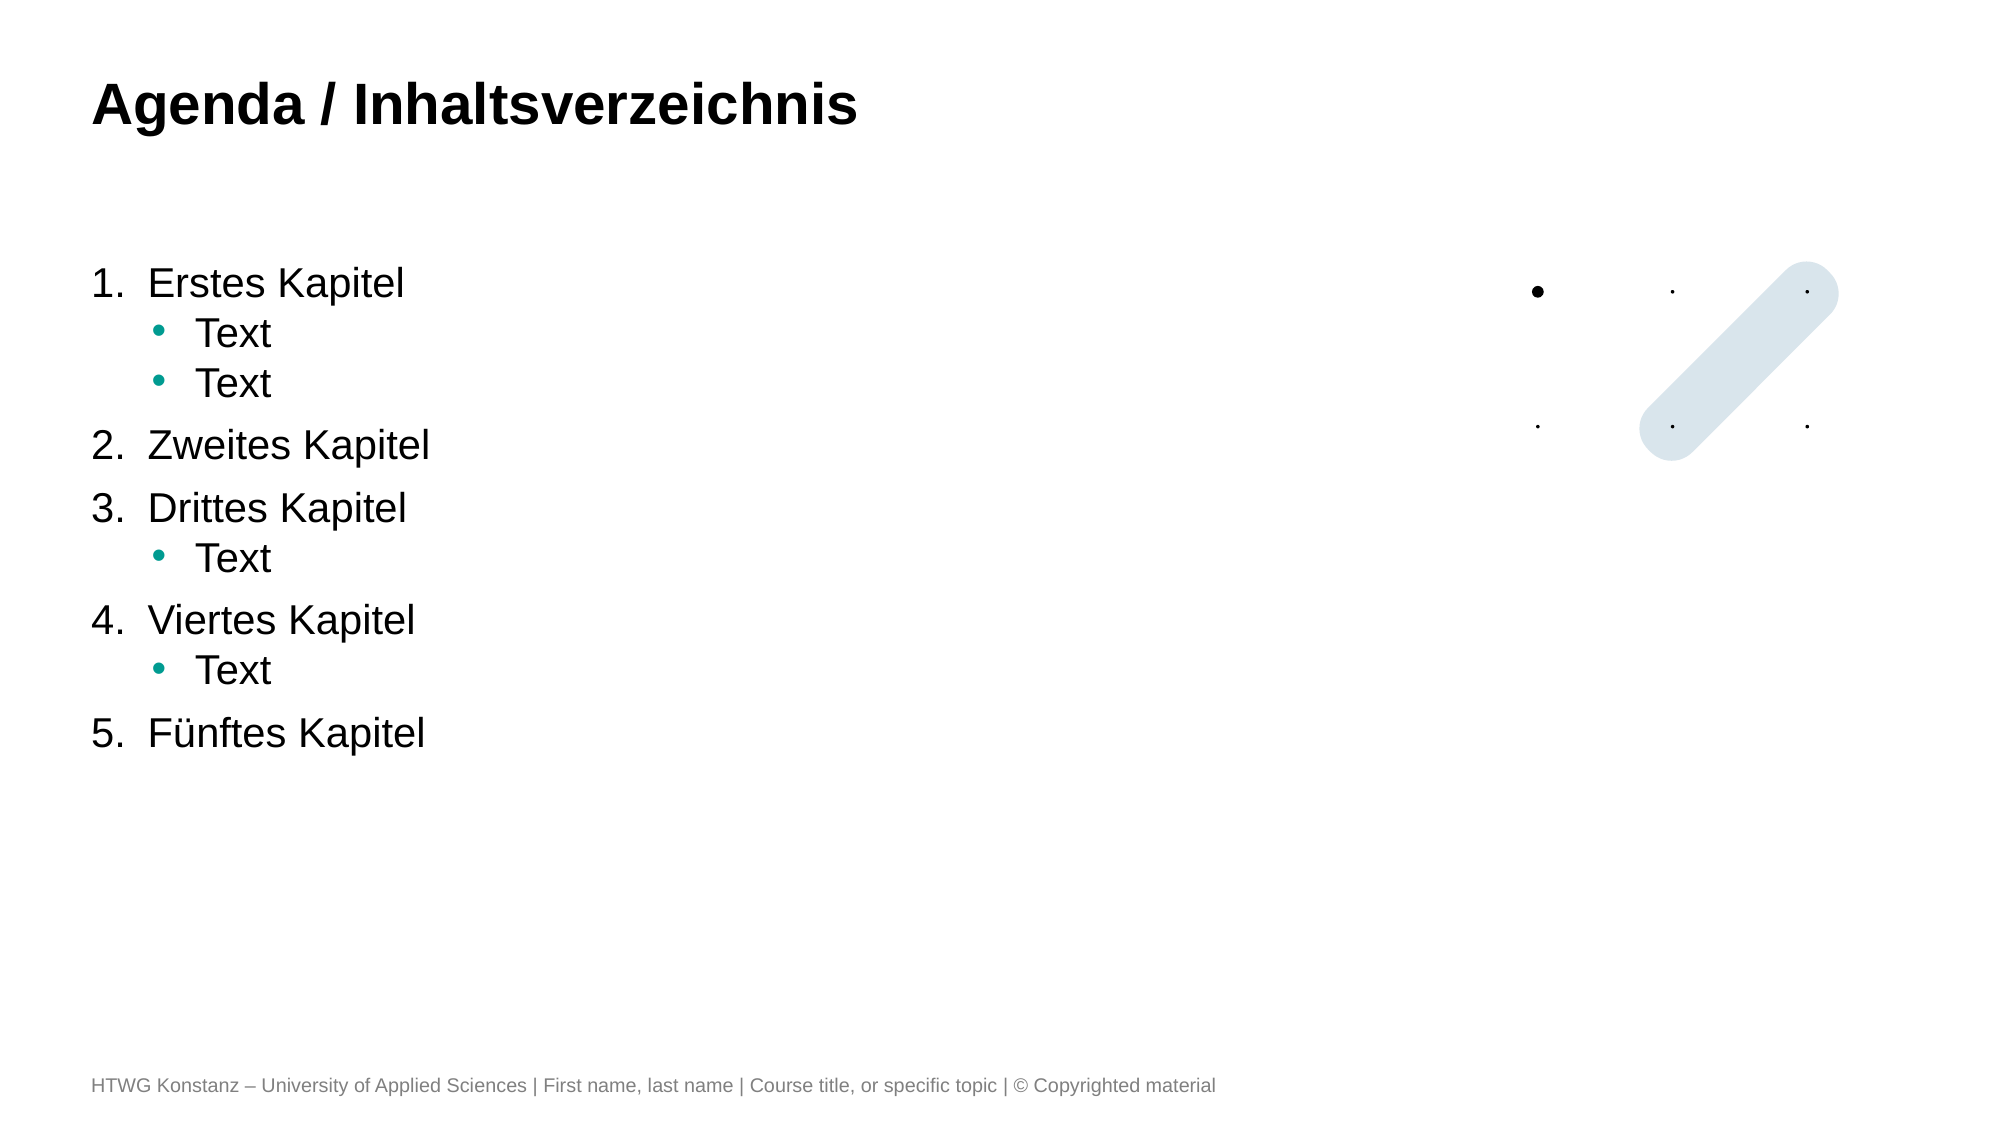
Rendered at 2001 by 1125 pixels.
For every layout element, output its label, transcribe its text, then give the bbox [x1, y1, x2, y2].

list Erstes Kapitel Text Text Zweites Kapitel Drittes Kapitel Text Viertes Kapitel Text Fünftes Kapitel [91, 255, 1229, 790]
title Agenda / Inhaltsverzeichnis [91, 66, 1909, 138]
